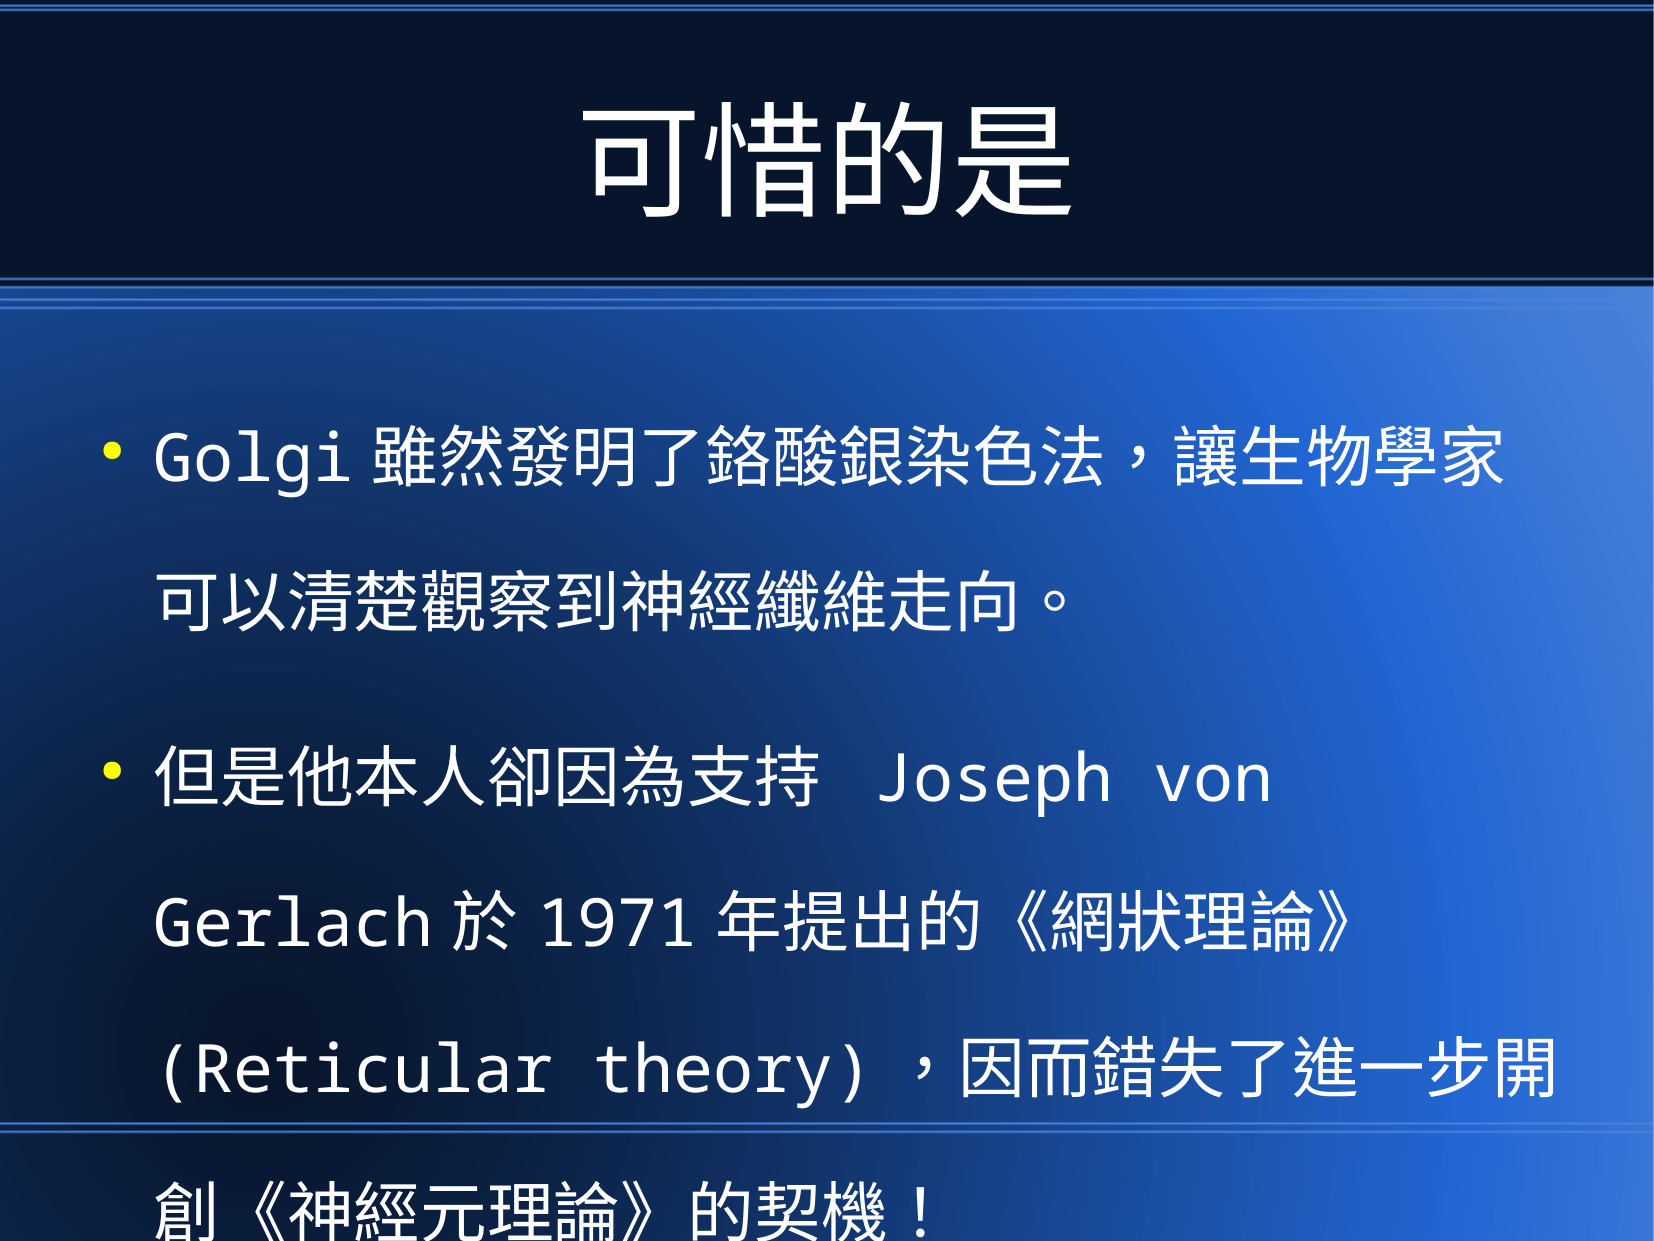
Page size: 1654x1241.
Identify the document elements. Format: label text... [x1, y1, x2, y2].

picture [0, 0, 1654, 1241]
title 可惜的是 [82, 49, 1571, 257]
list Golgi雖然發明了鉻酸銀染色法，讓生物學家可以清楚觀察到神經纖維走向。 但是他本人卻因為支持 Joseph von Gerlach於1971年提出的《網狀理論》(Reticular theory)，因而錯失了進一步開創《神經元理論》的契機！ [82, 355, 1571, 1241]
